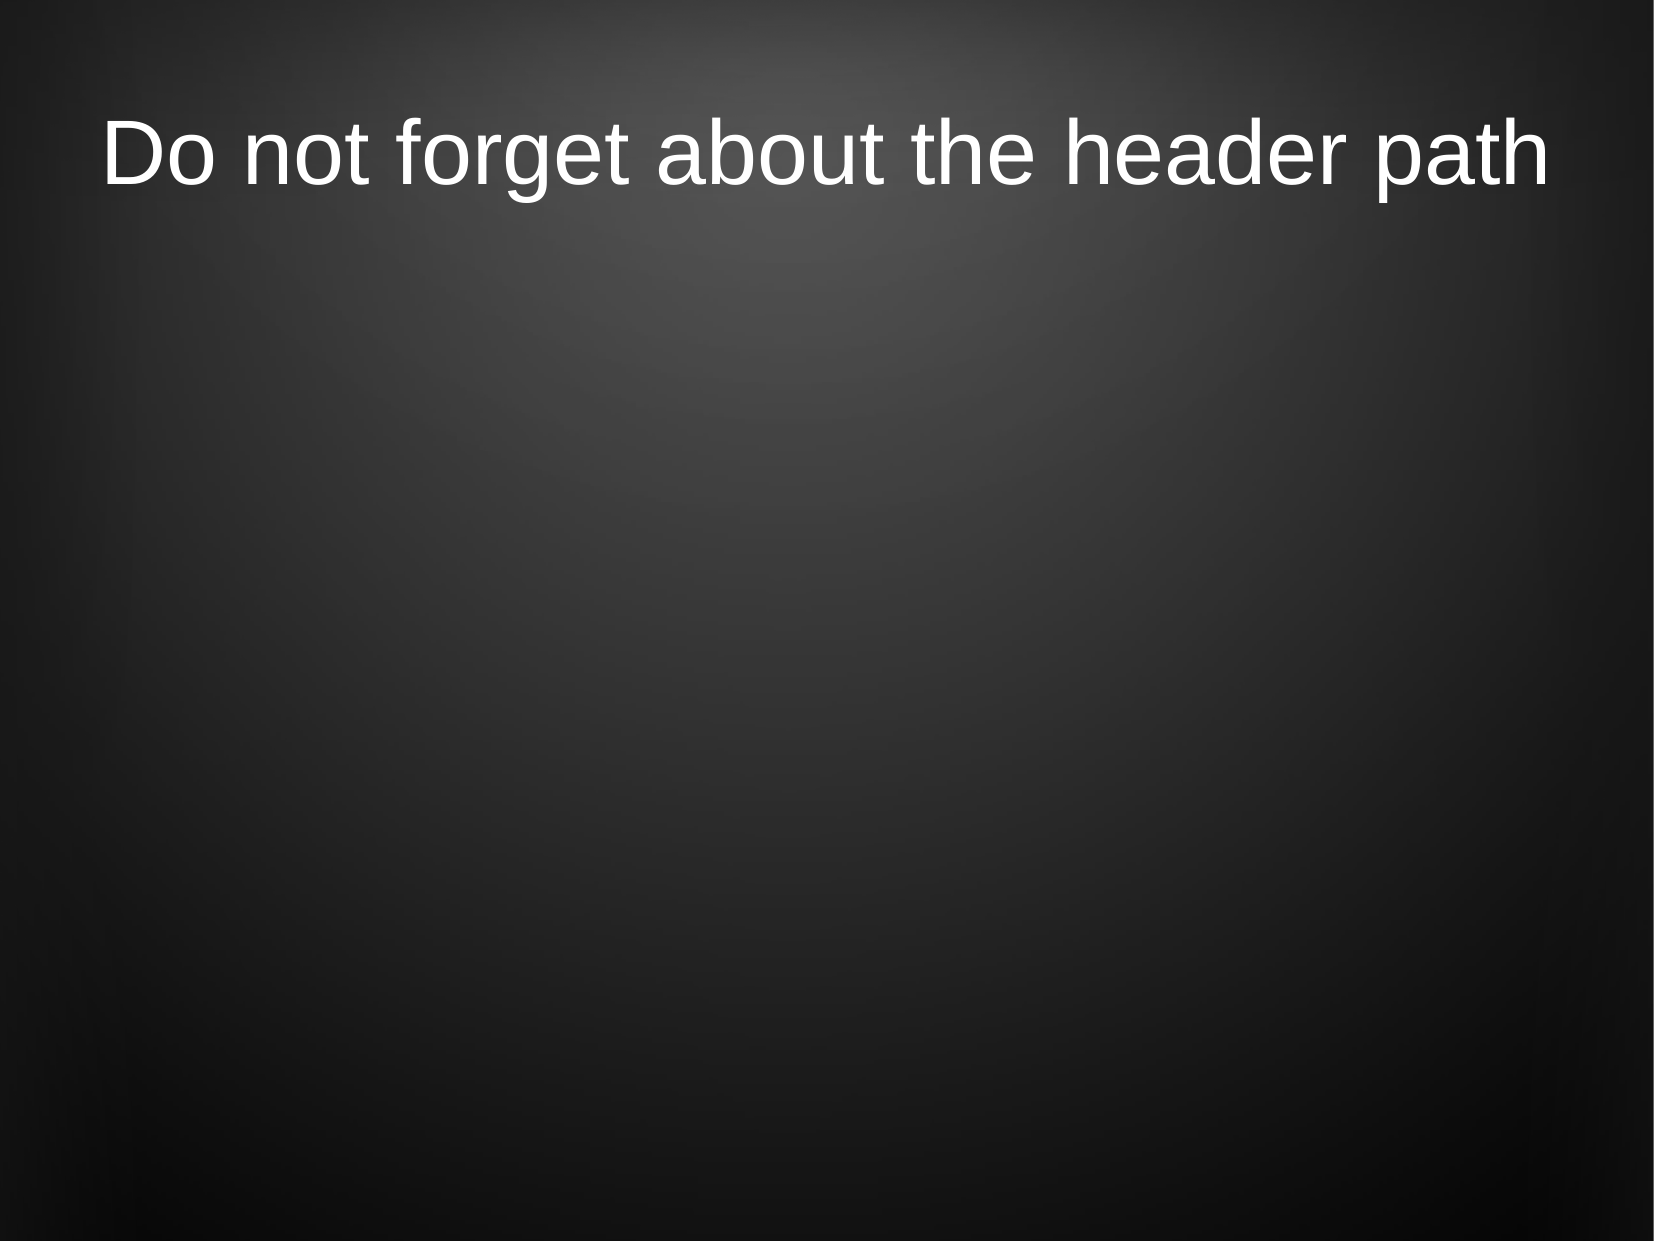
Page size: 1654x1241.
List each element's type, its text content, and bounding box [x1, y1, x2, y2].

picture [0, 0, 1654, 1241]
title Do not forget about the header path [82, 49, 1571, 257]
